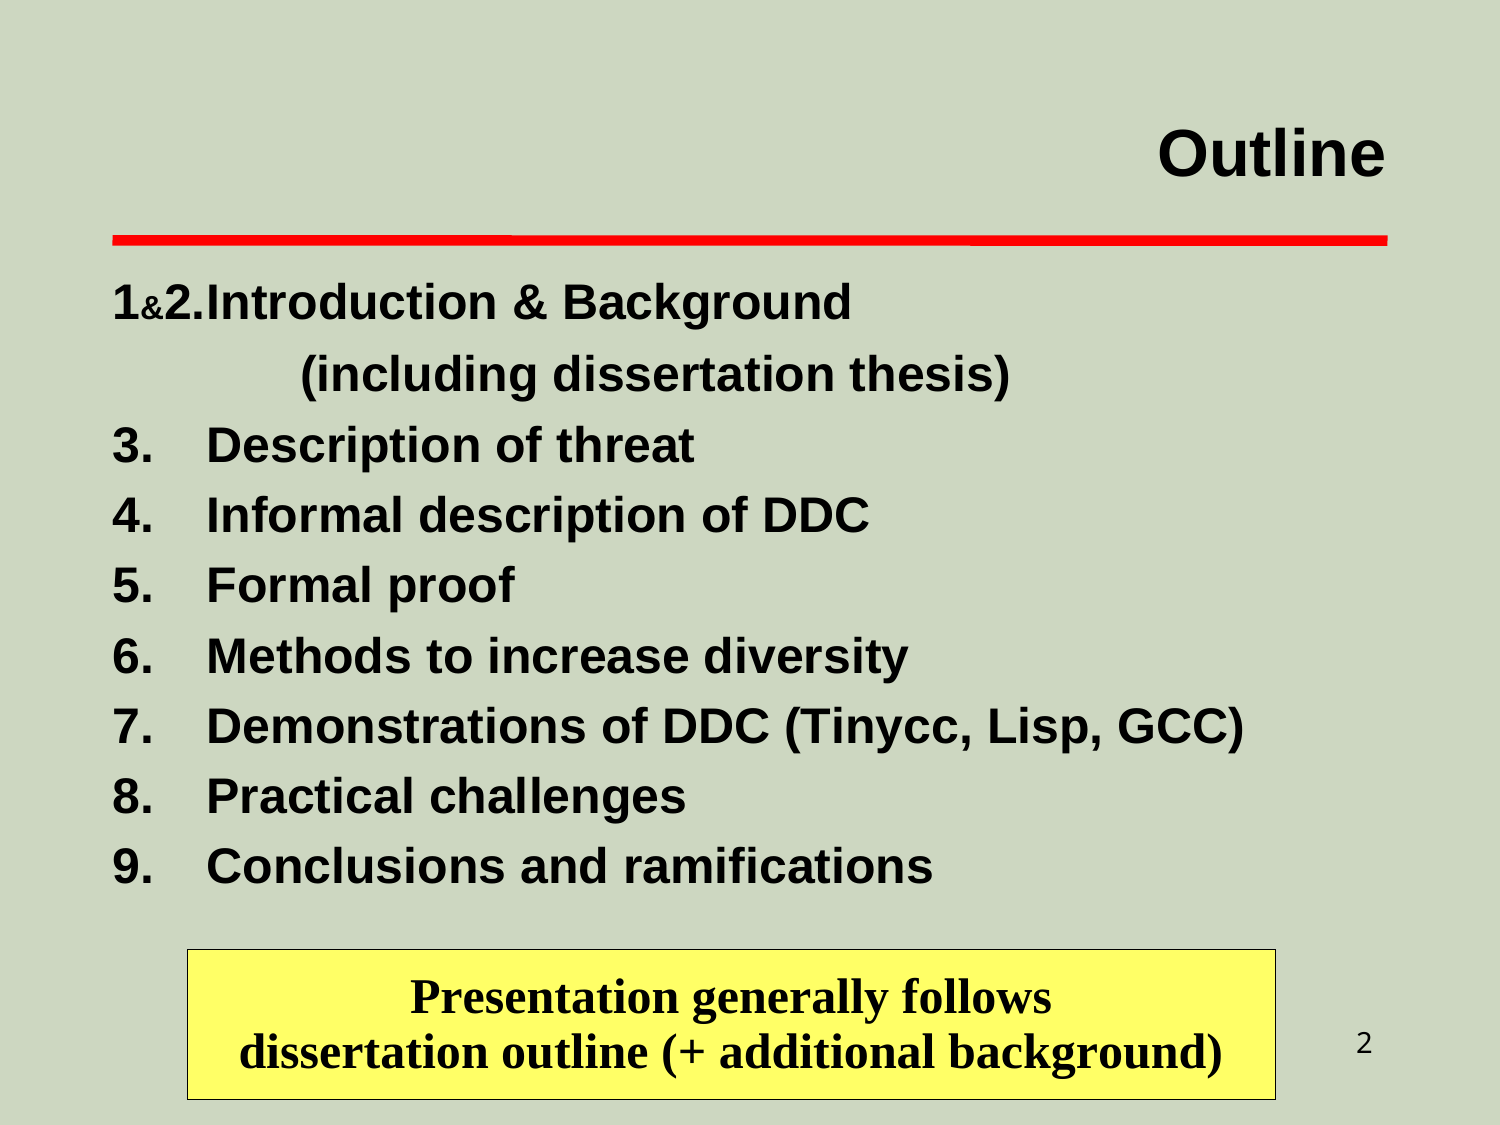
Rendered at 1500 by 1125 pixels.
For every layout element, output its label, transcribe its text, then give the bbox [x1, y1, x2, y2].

title Outline [124, 85, 1387, 224]
list 1&2. Introduction & Background (including dissertation thesis) 3. Description of threat 4. Informal description of DDC 5. Formal proof 6. Methods to increase diversity 7. Demonstrations of DDC (Tinycc, Lisp, GCC) 8. Practical challenges 9. Conclusions and ramifications [112, 274, 1387, 1034]
text_box Presentation generally follows dissertation outline (+ additional background) [187, 949, 1276, 1100]
